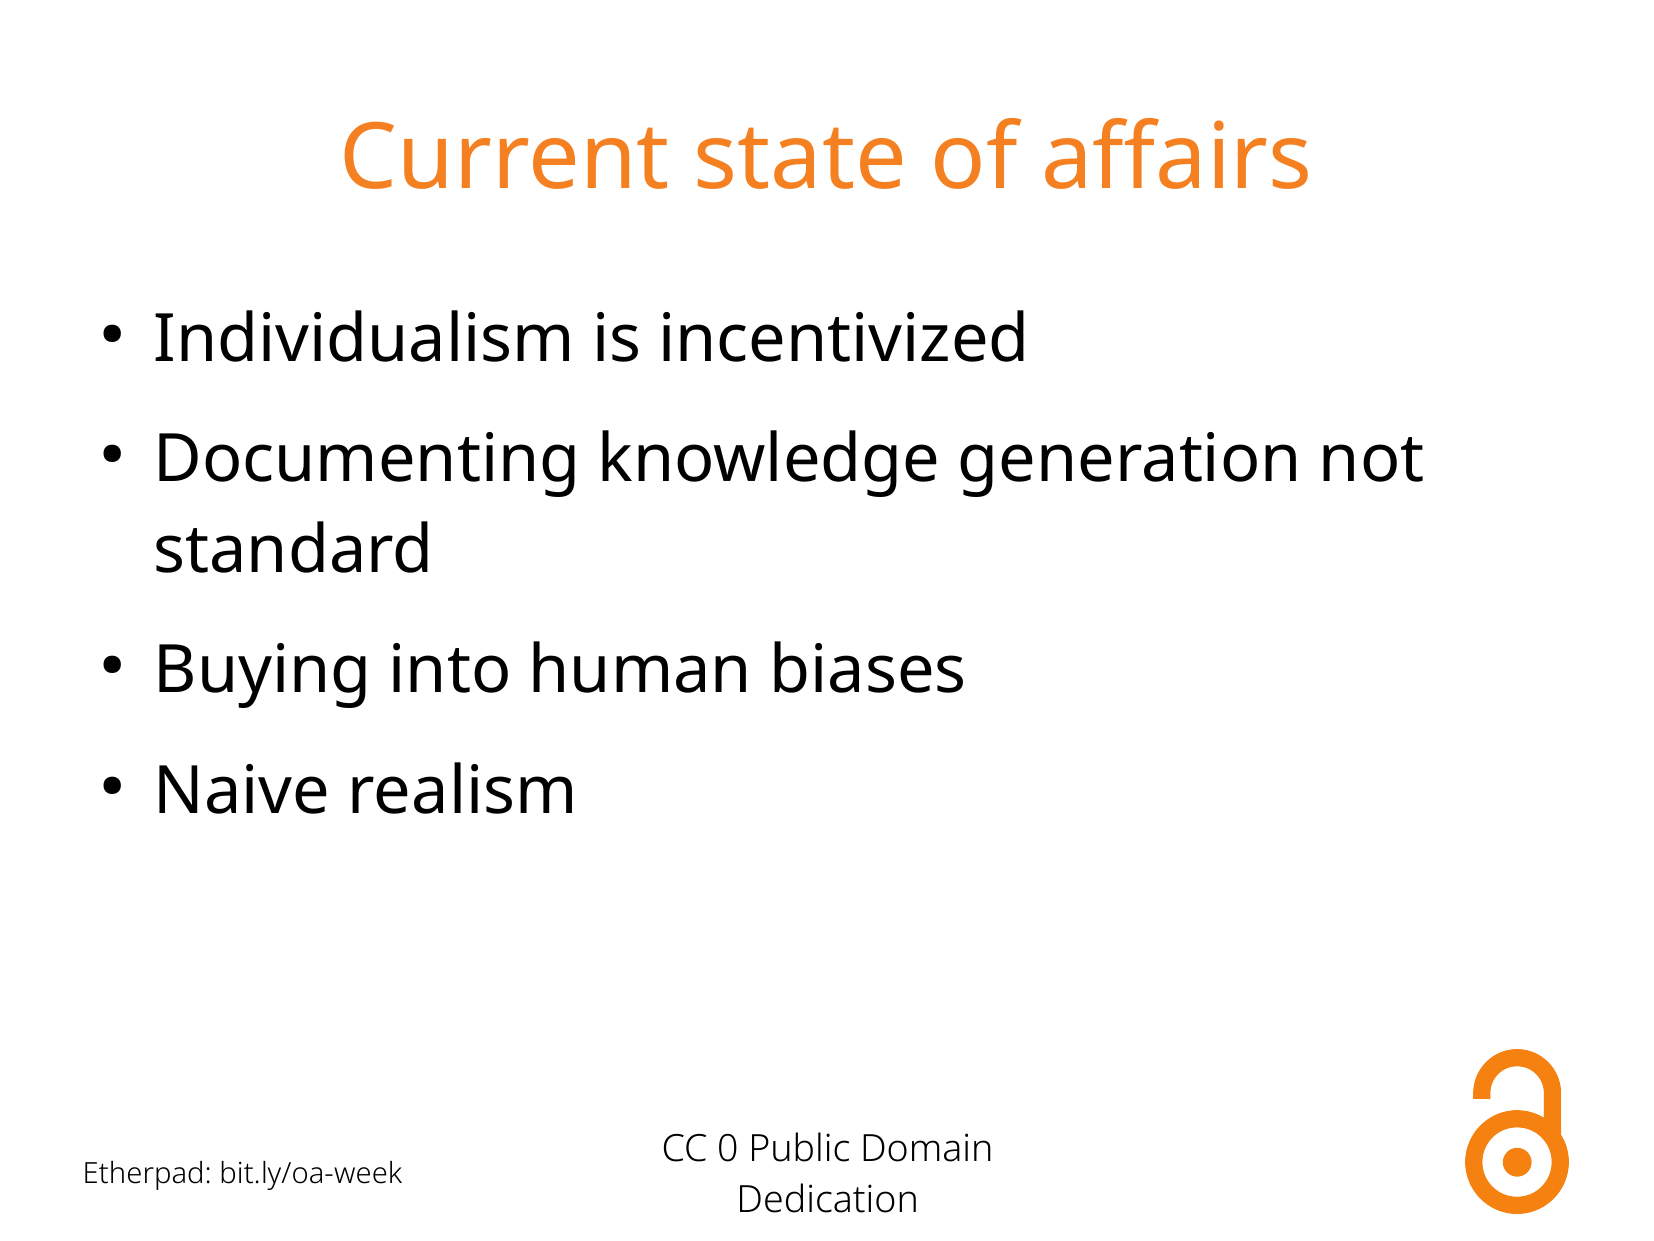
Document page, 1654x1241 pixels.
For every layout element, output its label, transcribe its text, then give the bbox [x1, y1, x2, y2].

picture [1463, 1047, 1571, 1216]
list Individualism is incentivized Documenting knowledge generation not standard Buying into human biases Naive realism [82, 290, 1571, 1010]
title Current state of affairs [82, 49, 1571, 257]
